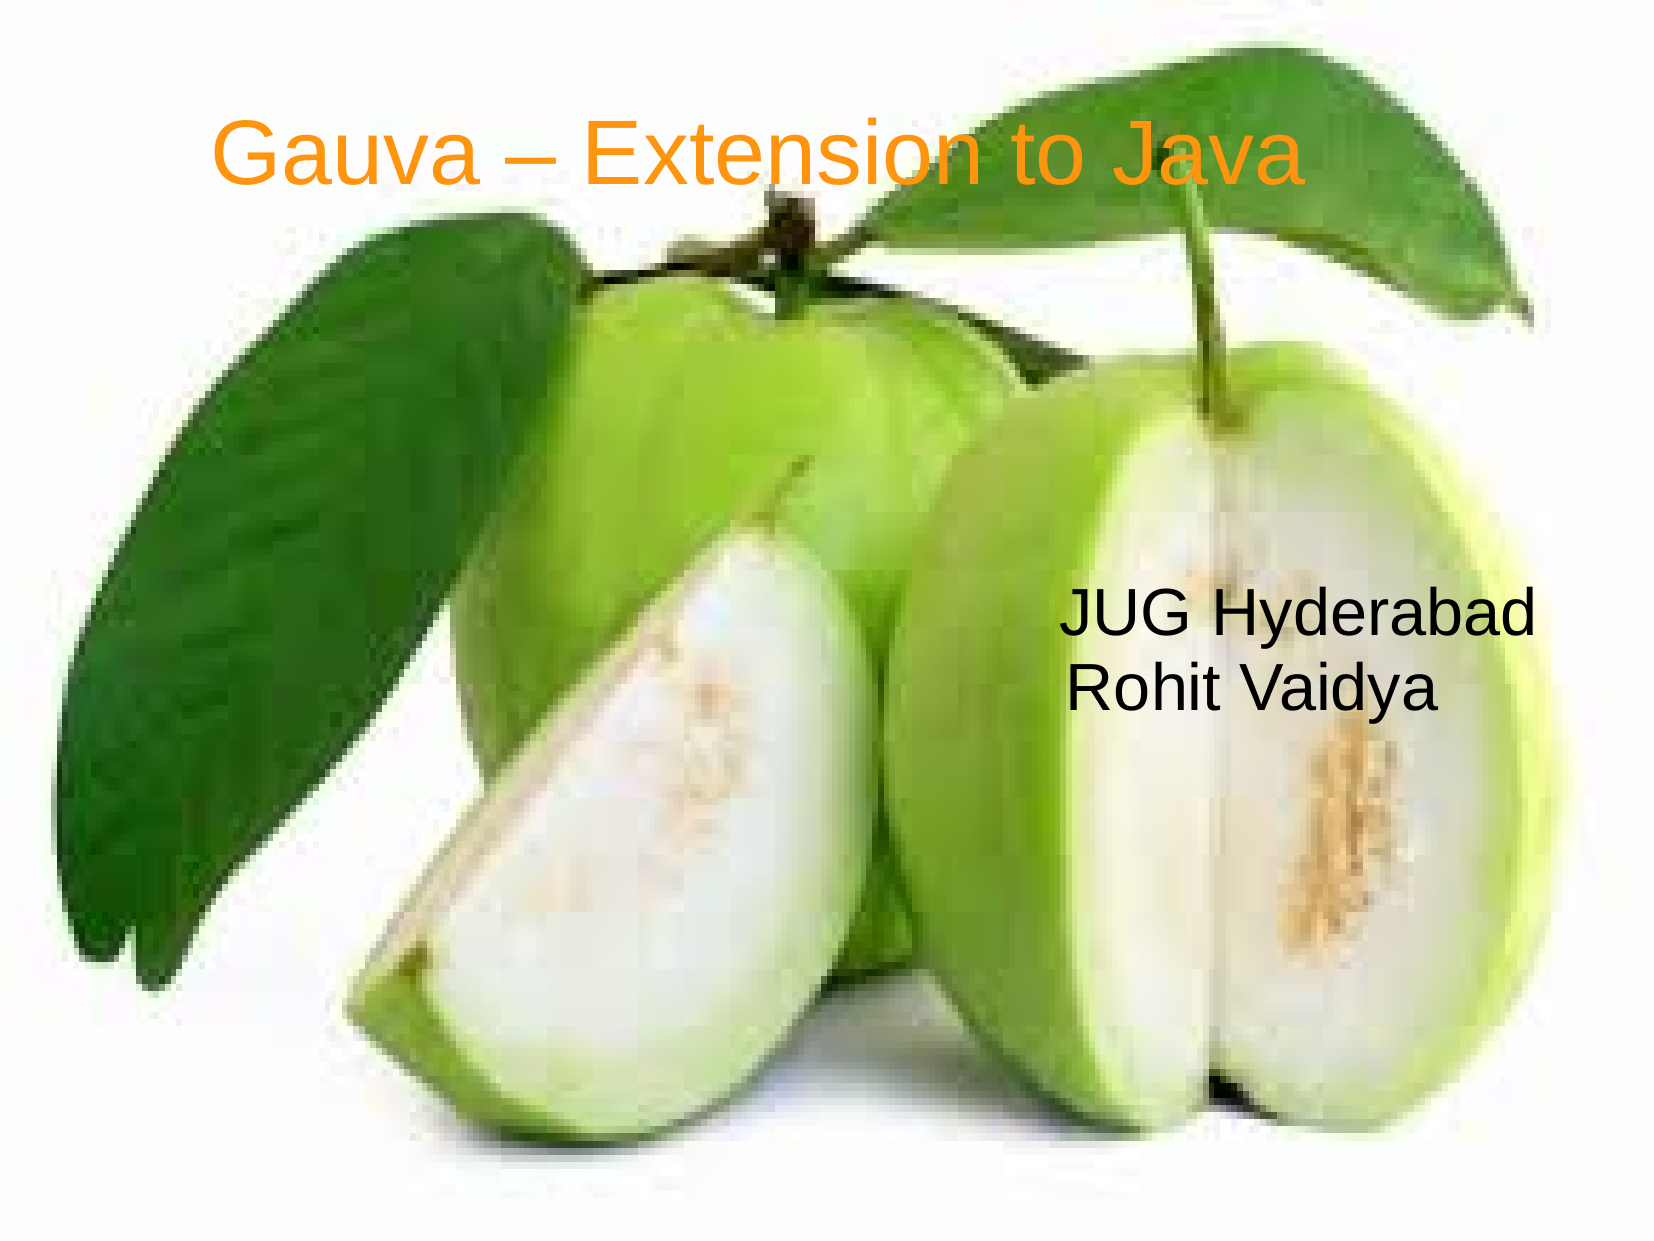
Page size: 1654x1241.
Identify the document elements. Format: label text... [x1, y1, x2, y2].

subtitle JUG Hyderabad Rohit Vaidya [82, 290, 1571, 1010]
picture [0, 0, 1654, 1241]
title Gauva – Extension to Java [82, 49, 1571, 257]
